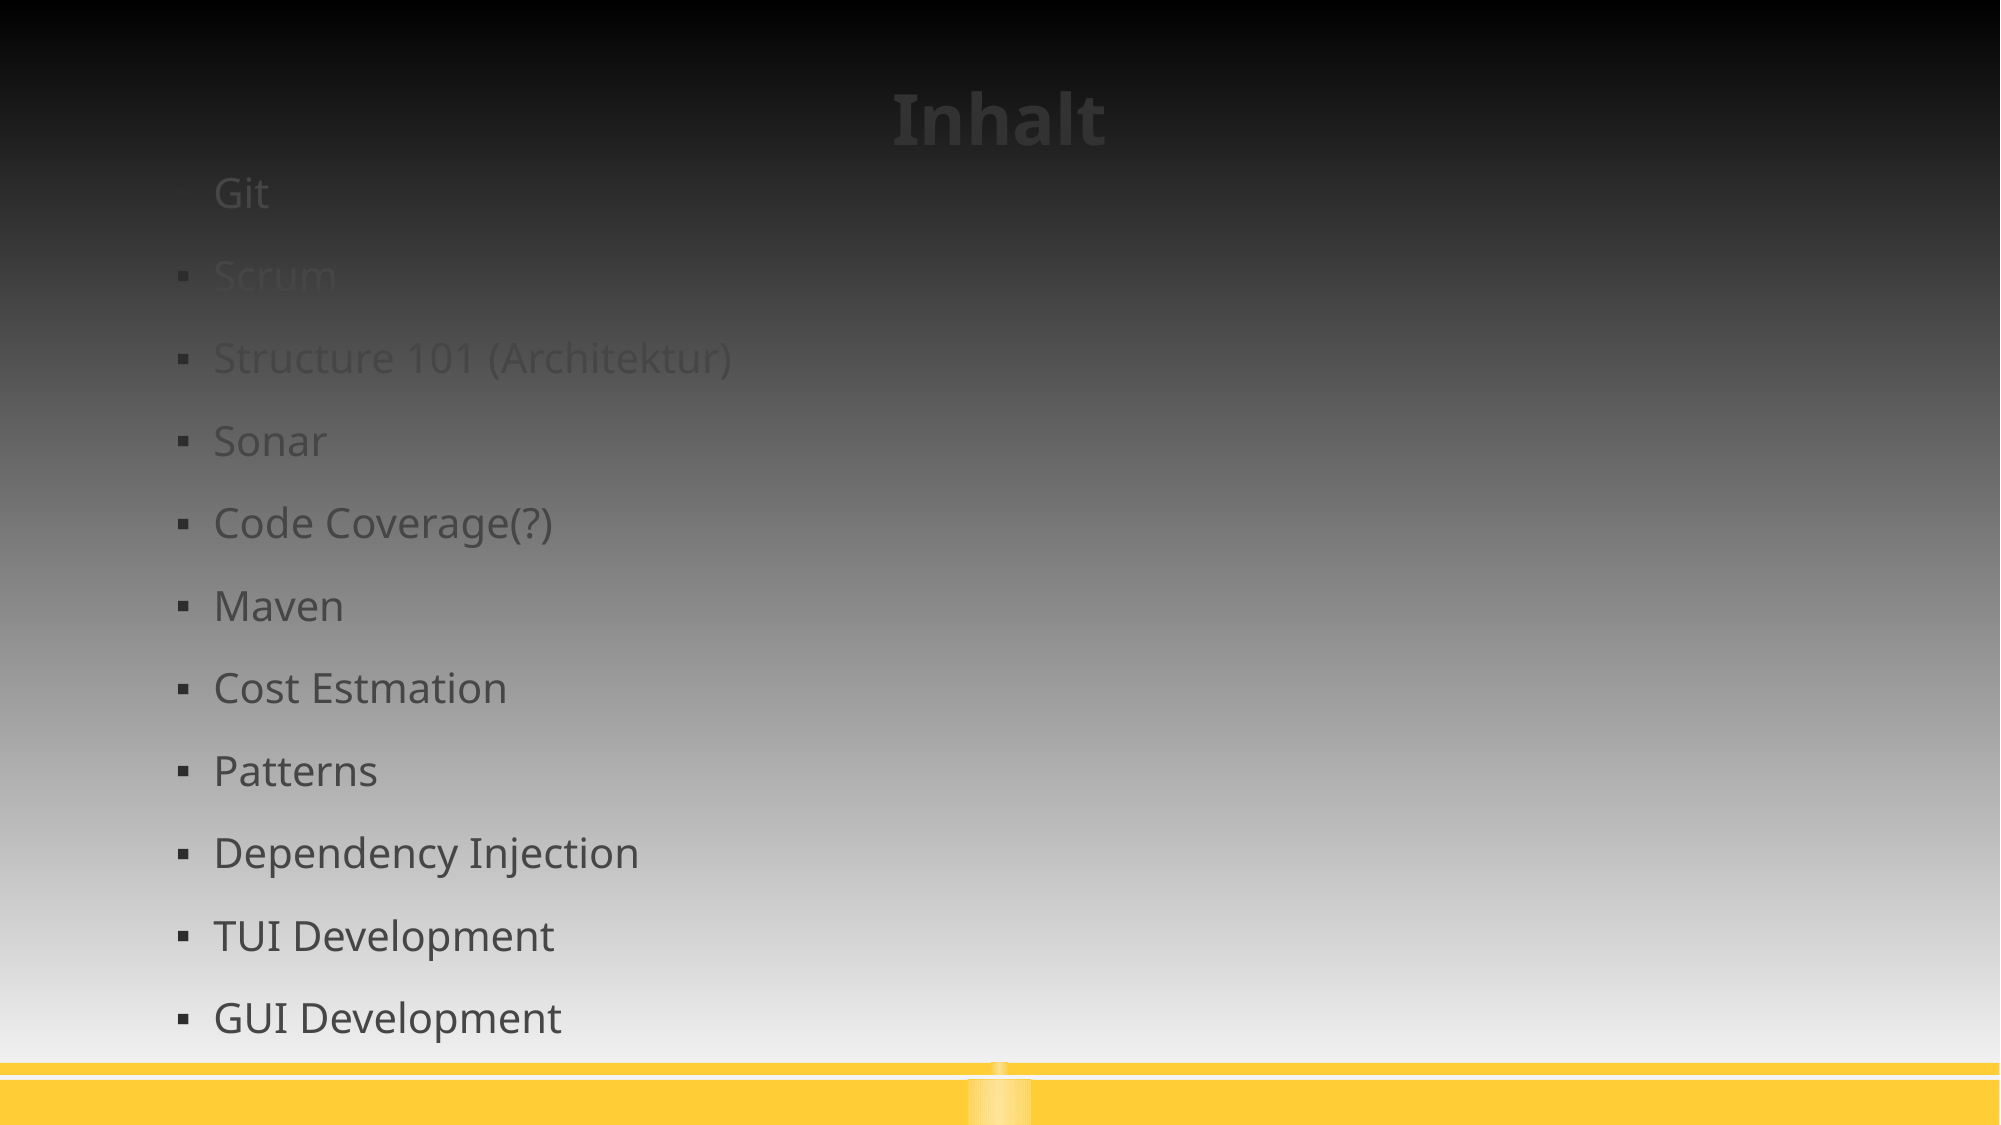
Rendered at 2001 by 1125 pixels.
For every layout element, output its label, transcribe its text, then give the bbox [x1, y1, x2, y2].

list Git Scrum Structure 101 (Architektur) Sonar Code Coverage(?) Maven Cost Estmation Patterns Dependency Injection TUI Development GUI Development [153, 165, 1714, 843]
title Inhalt [219, 76, 1780, 279]
